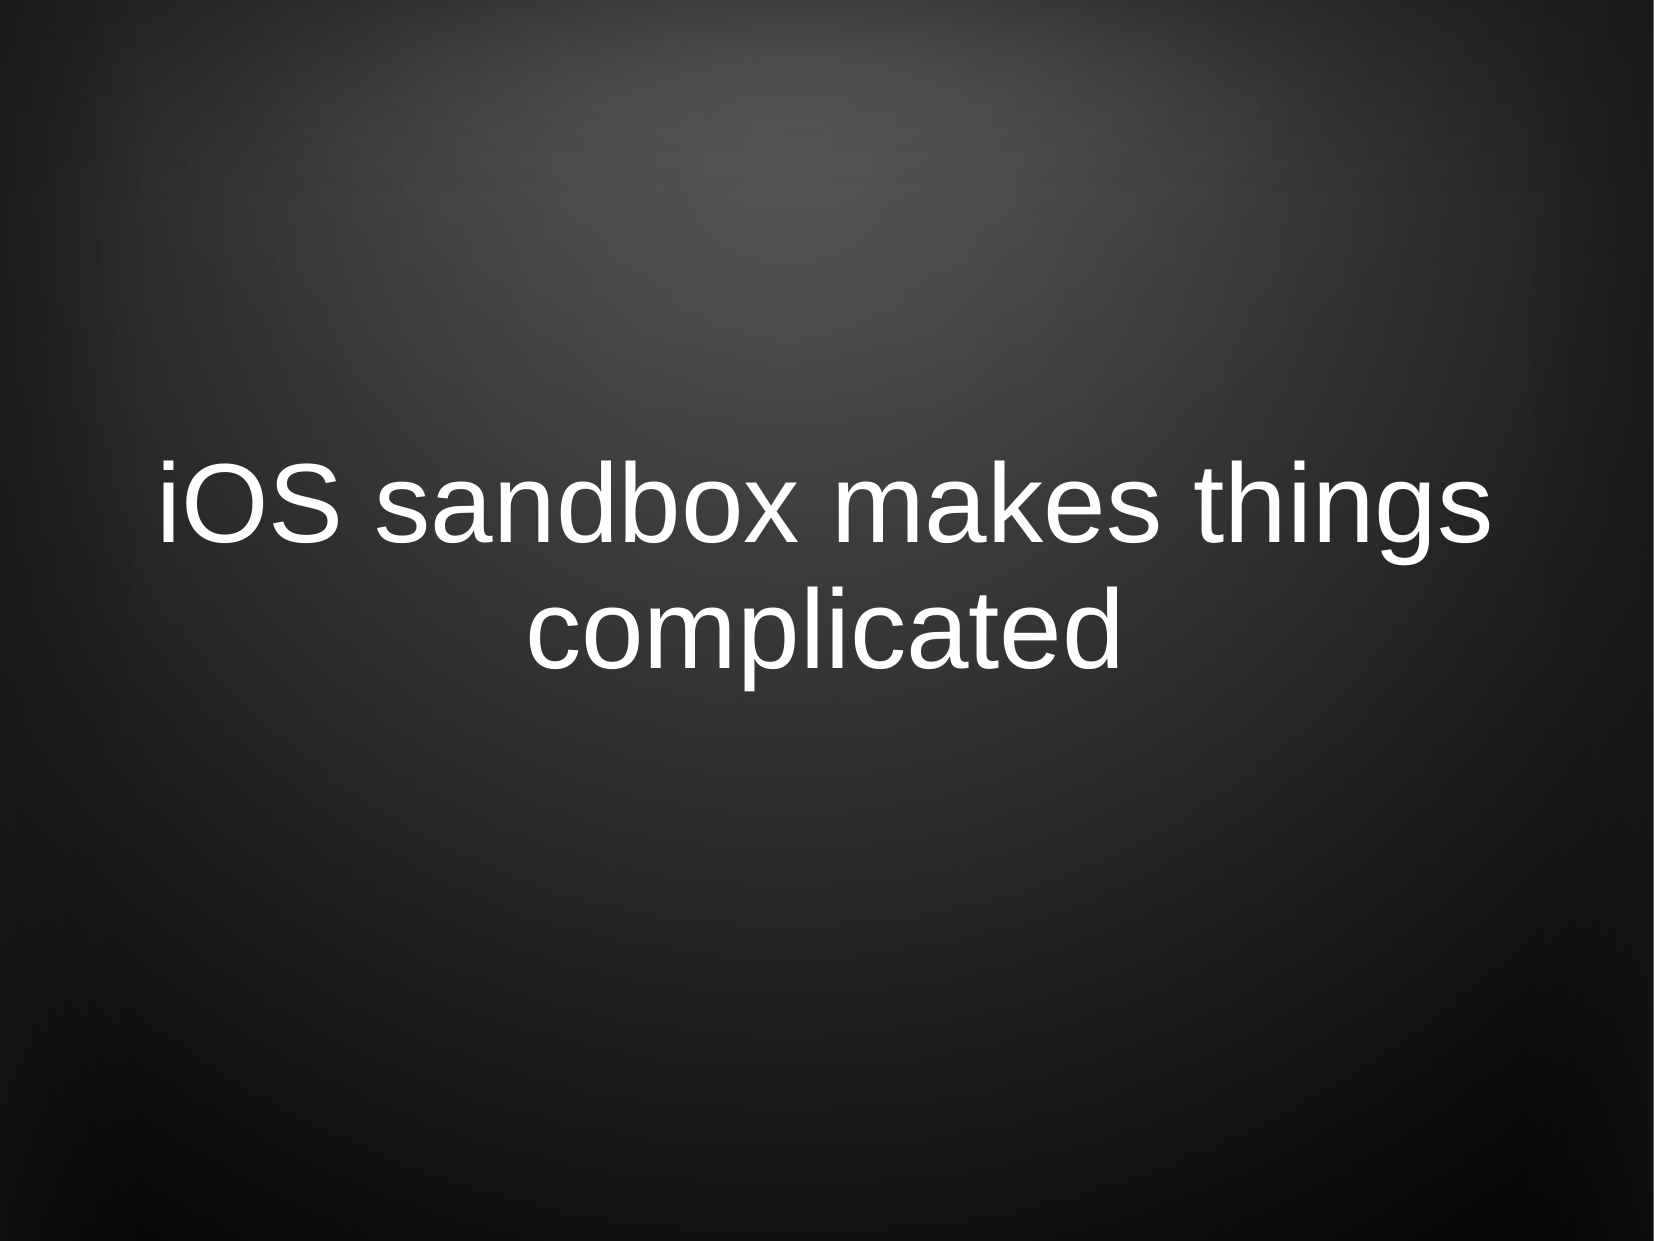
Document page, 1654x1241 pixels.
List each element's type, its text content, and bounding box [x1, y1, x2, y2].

text_box iOS sandbox makes things complicated [37, 433, 1613, 700]
picture [0, 0, 1654, 1241]
